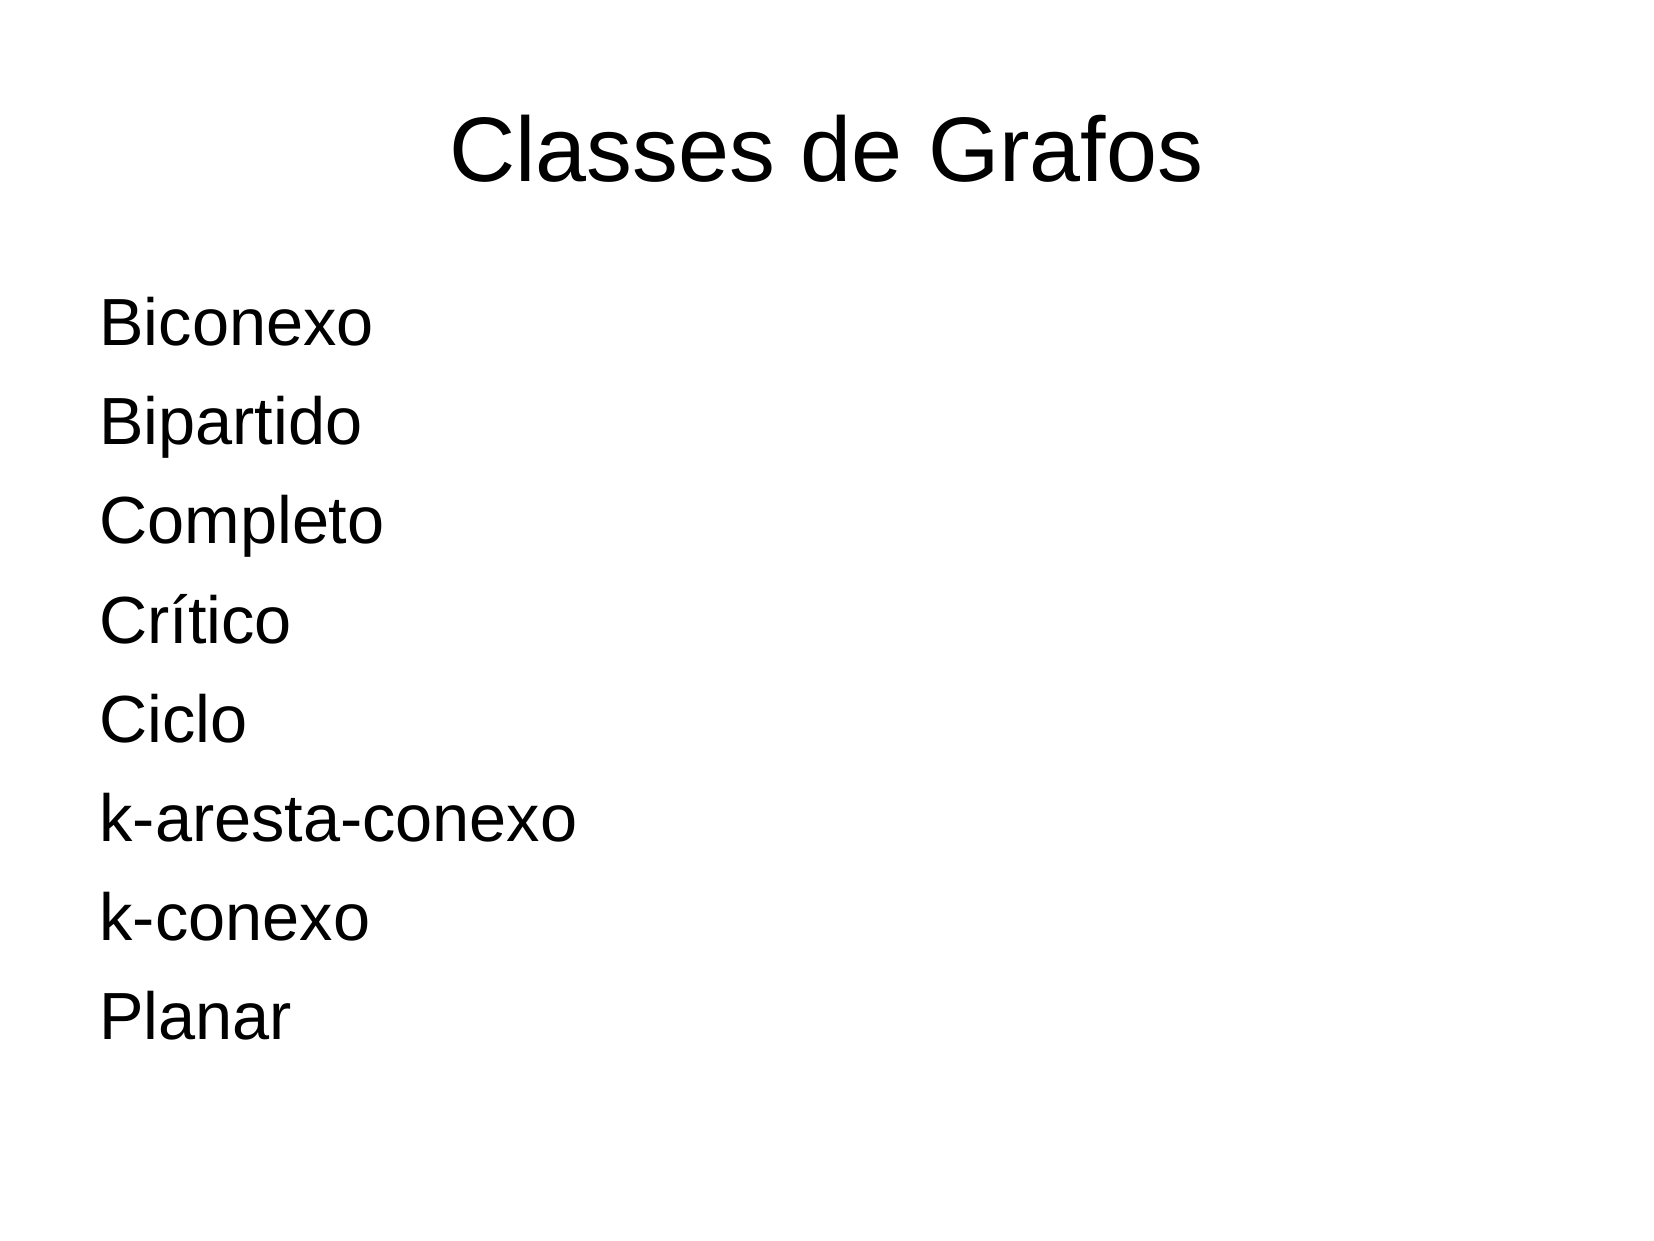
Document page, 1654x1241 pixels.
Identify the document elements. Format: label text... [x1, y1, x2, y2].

list Biconexo Bipartido Completo Crítico Ciclo k-aresta-conexo k-conexo Planar [82, 290, 1571, 1094]
title Classes de Grafos [82, 56, 1571, 250]
